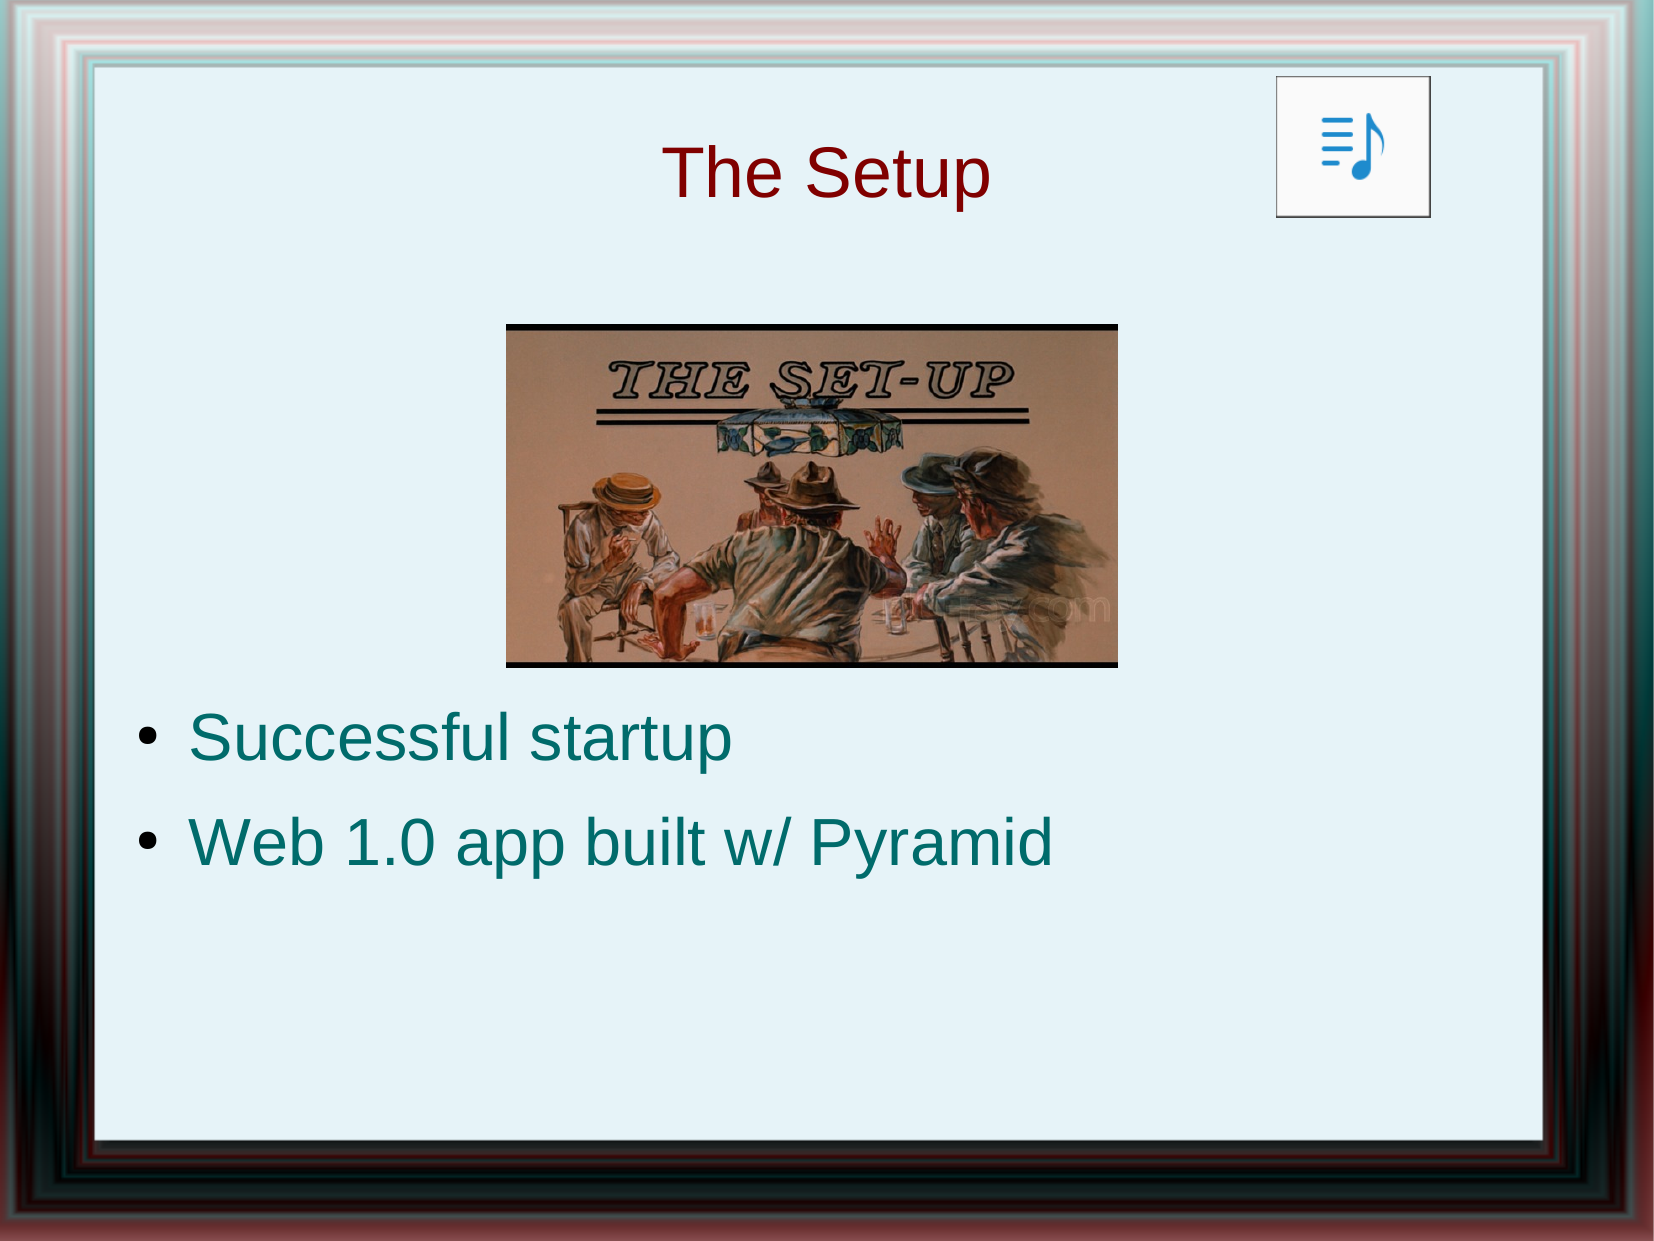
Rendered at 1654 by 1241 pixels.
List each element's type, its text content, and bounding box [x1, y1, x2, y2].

picture [0, 0, 1654, 1241]
text_box [1275, 75, 1432, 219]
title The Setup [118, 88, 1536, 257]
list Successful startup Web 1.0 app built w/ Pyramid [118, 700, 1506, 1044]
